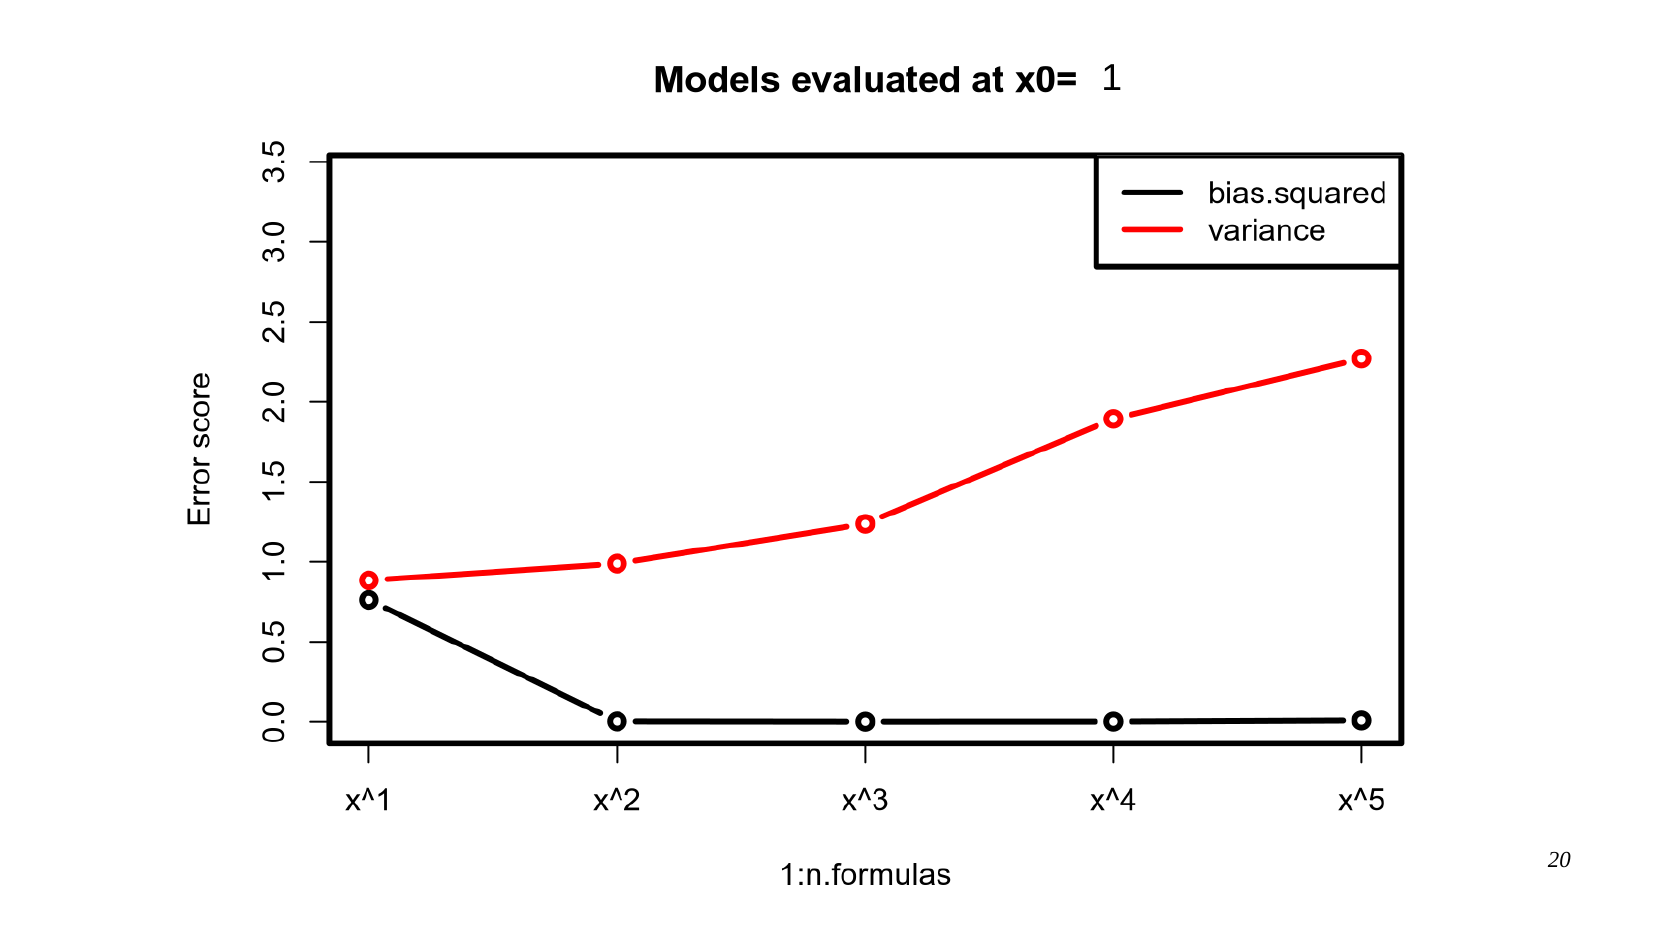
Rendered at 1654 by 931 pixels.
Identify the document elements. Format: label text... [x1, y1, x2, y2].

picture [176, 2, 1479, 931]
text_box 1 [1086, 49, 1146, 107]
